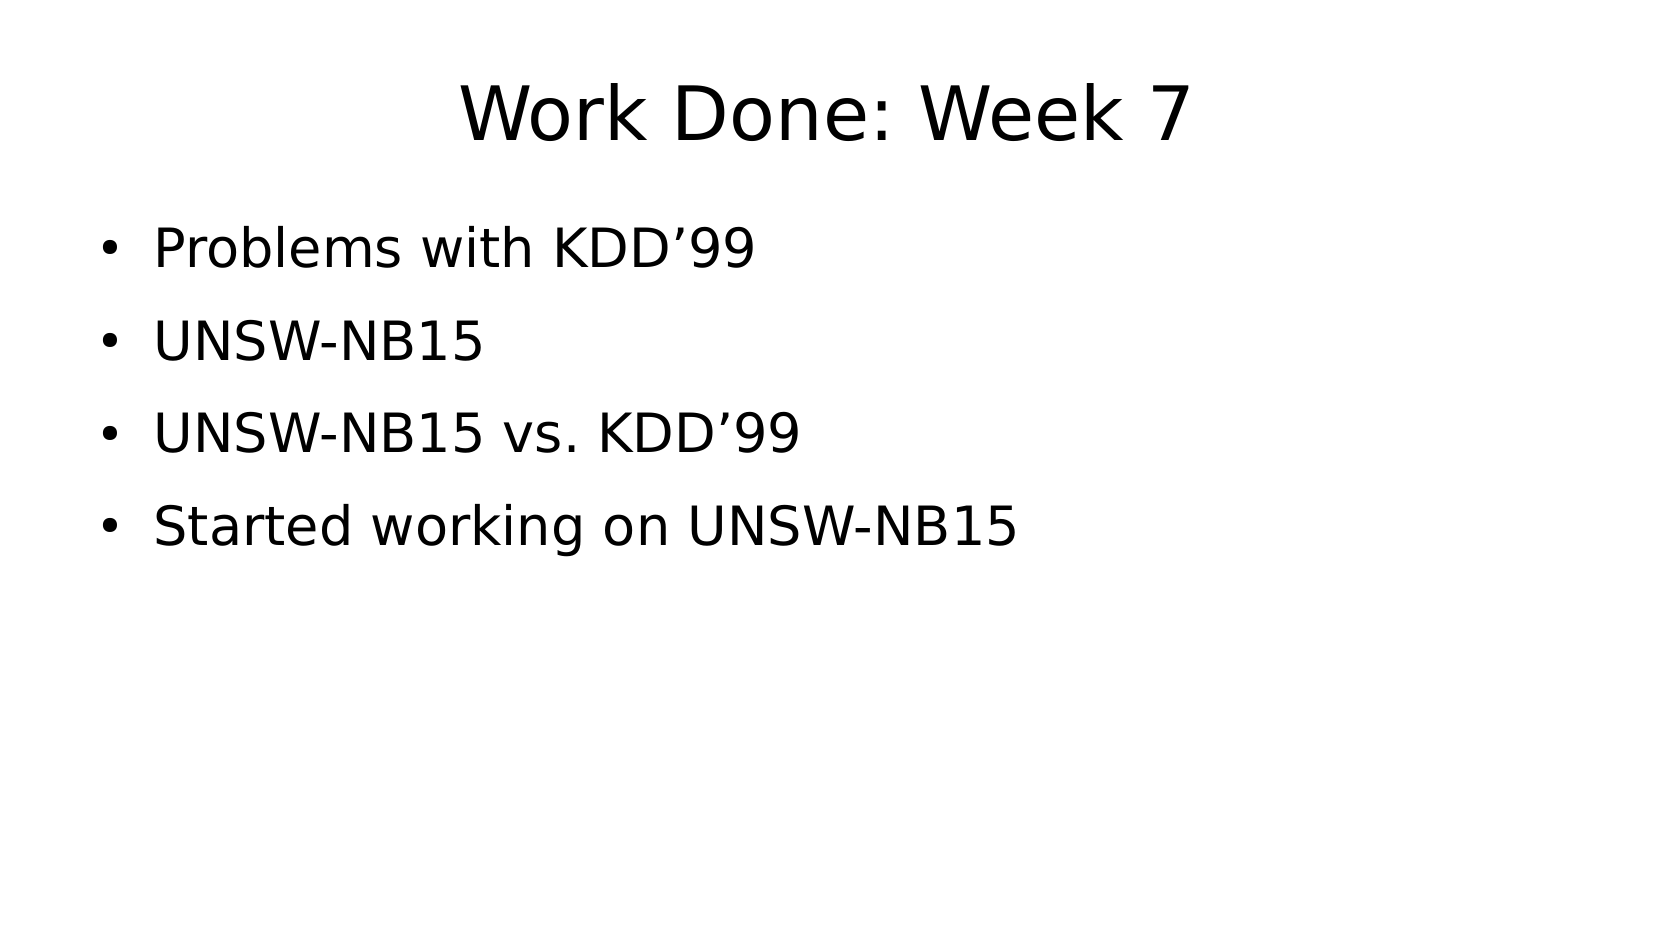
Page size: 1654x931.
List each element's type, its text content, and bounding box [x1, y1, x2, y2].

title Work Done: Week 7 [82, 37, 1571, 193]
list Problems with KDD’99 UNSW-NB15 UNSW-NB15 vs. KDD’99 Started working on UNSW-NB15 [82, 217, 1571, 758]
